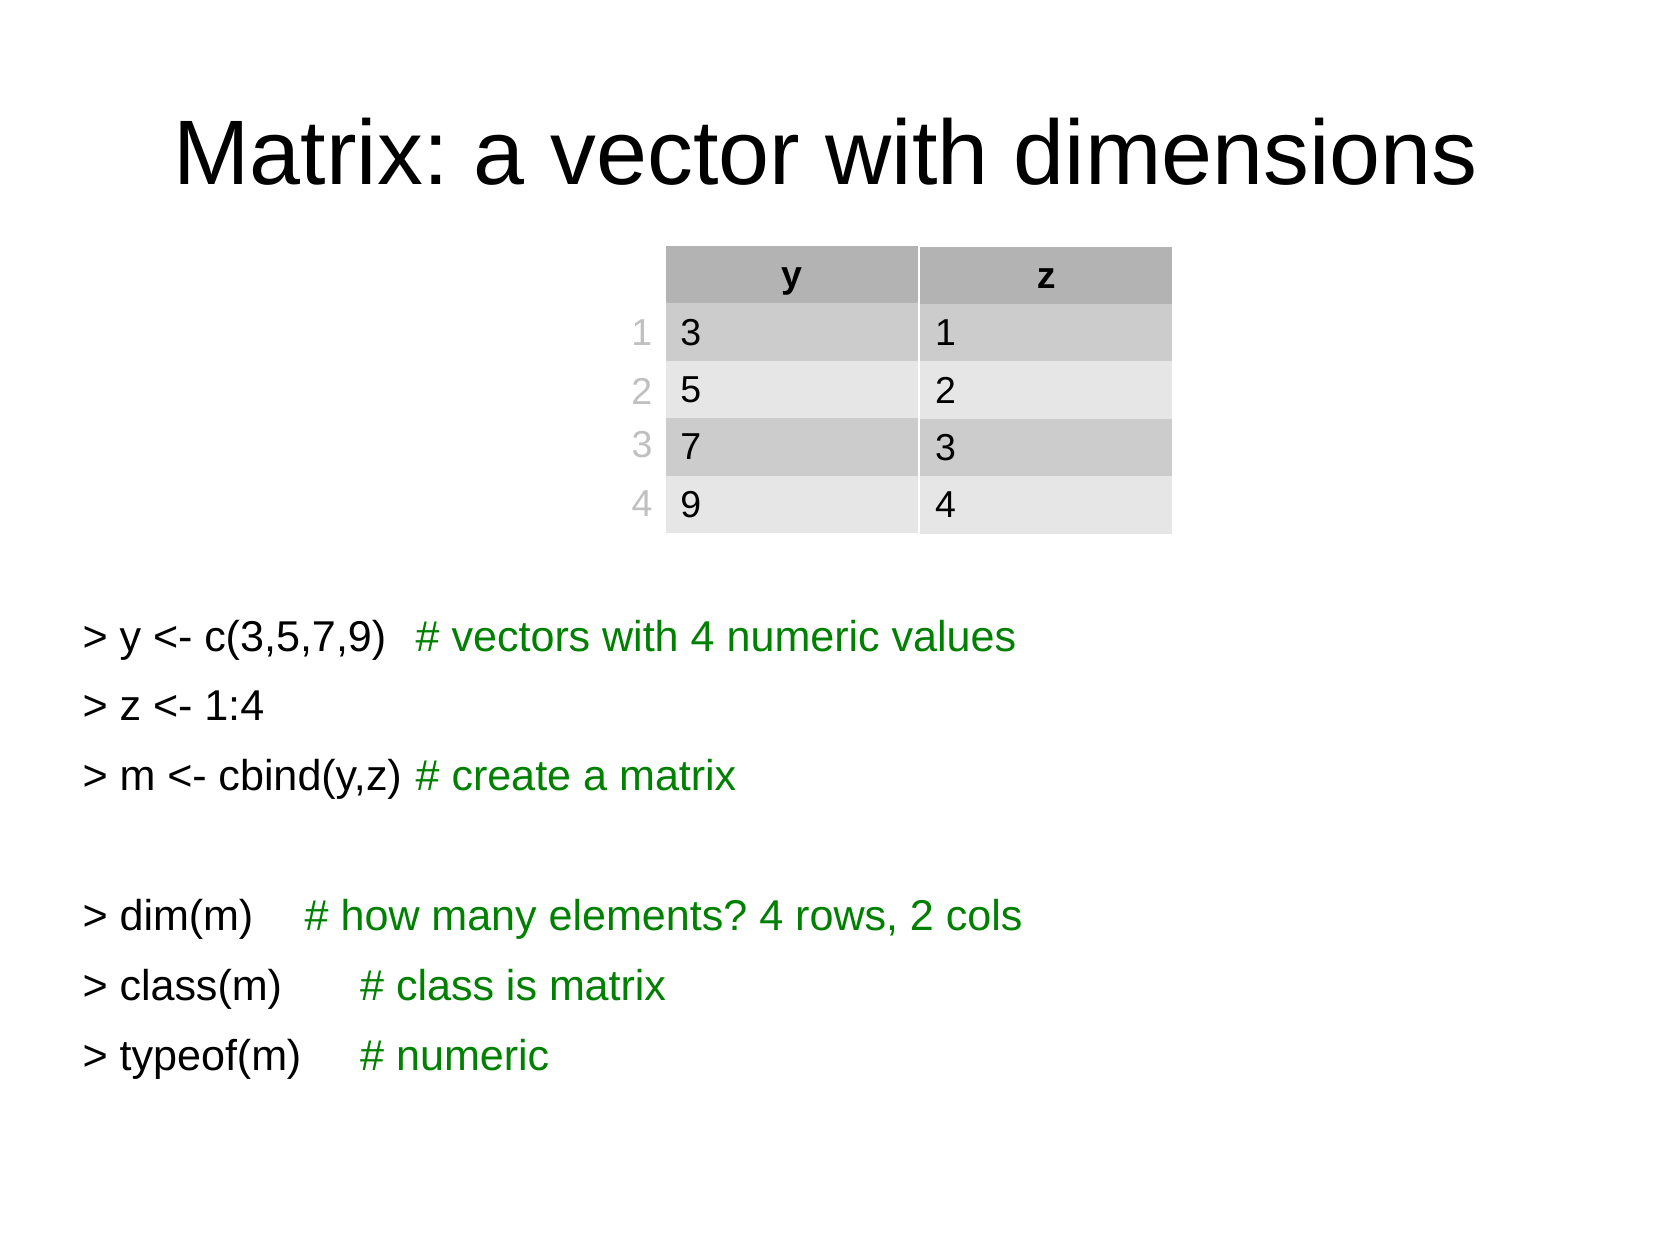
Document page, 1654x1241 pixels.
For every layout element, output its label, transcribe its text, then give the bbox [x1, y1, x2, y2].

text_box 2 [616, 362, 666, 415]
table_header y [666, 246, 918, 303]
text_box 3 [616, 415, 666, 473]
table_cell 2 [920, 361, 1172, 419]
table_cell 7 [666, 418, 918, 476]
table_cell 3 [666, 303, 918, 361]
table_cell 9 [666, 476, 918, 533]
table_cell 4 [920, 476, 1172, 534]
table_header z [920, 247, 1172, 304]
list > y <- c(3,5,7,9) # vectors with 4 numeric values > z <- 1:4 > m <- cbind(y,z) # create a matrix > dim(m) # how many elements? 4 rows, 2 cols > class(m) # class is matrix > typeof(m) # numeric [82, 611, 1538, 1082]
table_cell 3 [920, 419, 1172, 476]
title Matrix: a vector with dimensions [82, 49, 1571, 257]
text_box 4 [616, 474, 666, 532]
text_box 1 [616, 303, 666, 361]
table_cell 5 [666, 361, 918, 418]
table_cell 1 [920, 304, 1172, 361]
